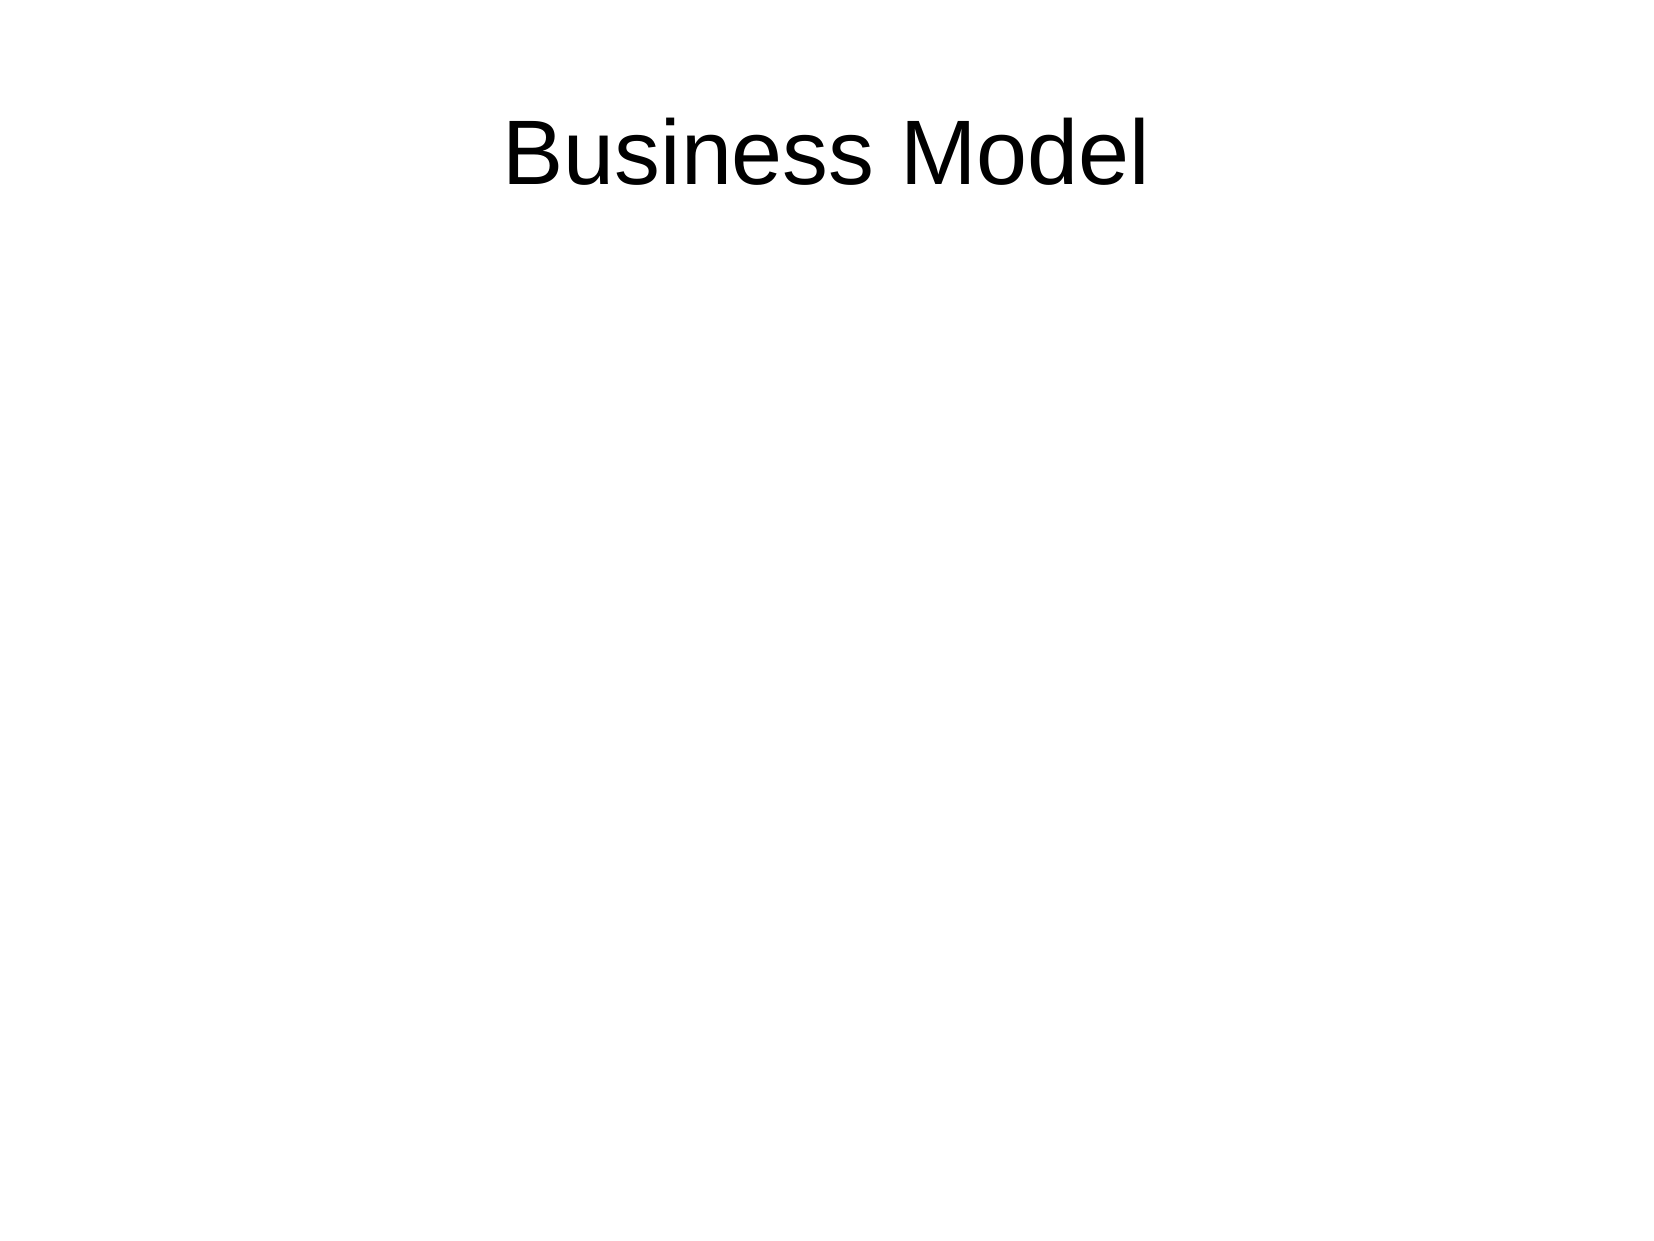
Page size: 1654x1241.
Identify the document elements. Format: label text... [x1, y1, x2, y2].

title Business Model [82, 49, 1571, 257]
